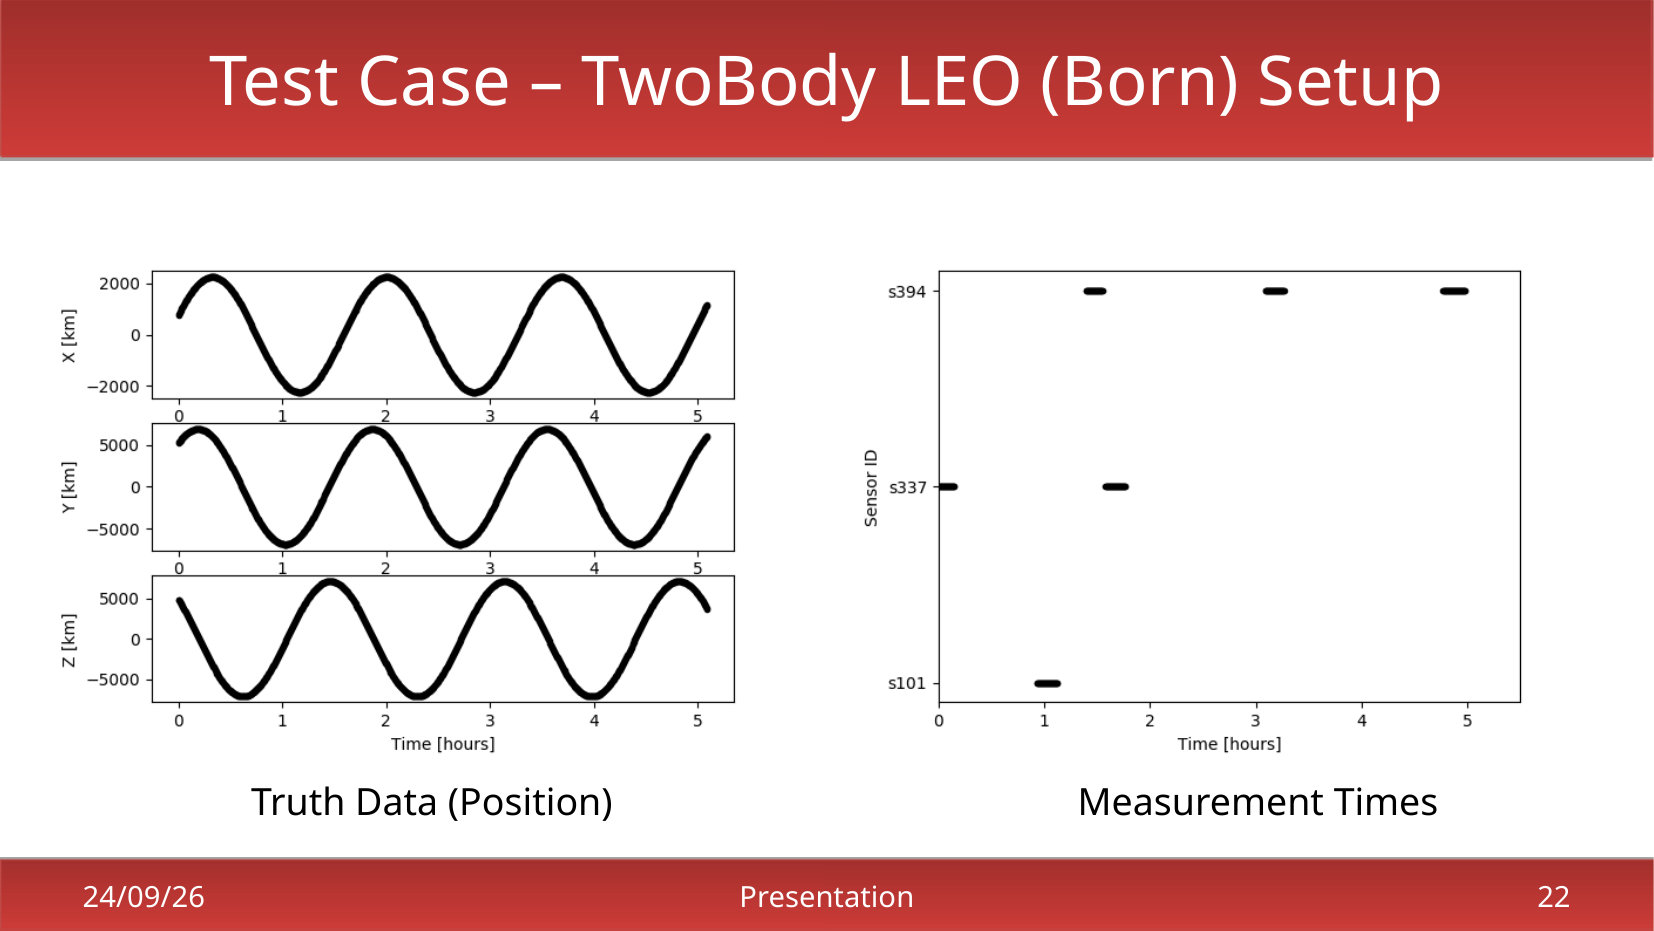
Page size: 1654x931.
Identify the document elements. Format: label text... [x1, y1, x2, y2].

title Test Case – TwoBody LEO (Born) Setup [59, 23, 1595, 133]
picture [58, 204, 809, 764]
text_box Measurement Times [1062, 767, 1477, 830]
picture [845, 204, 1595, 764]
text_box Truth Data (Position) [236, 767, 650, 830]
picture [0, 857, 1654, 931]
picture [0, 0, 1654, 161]
